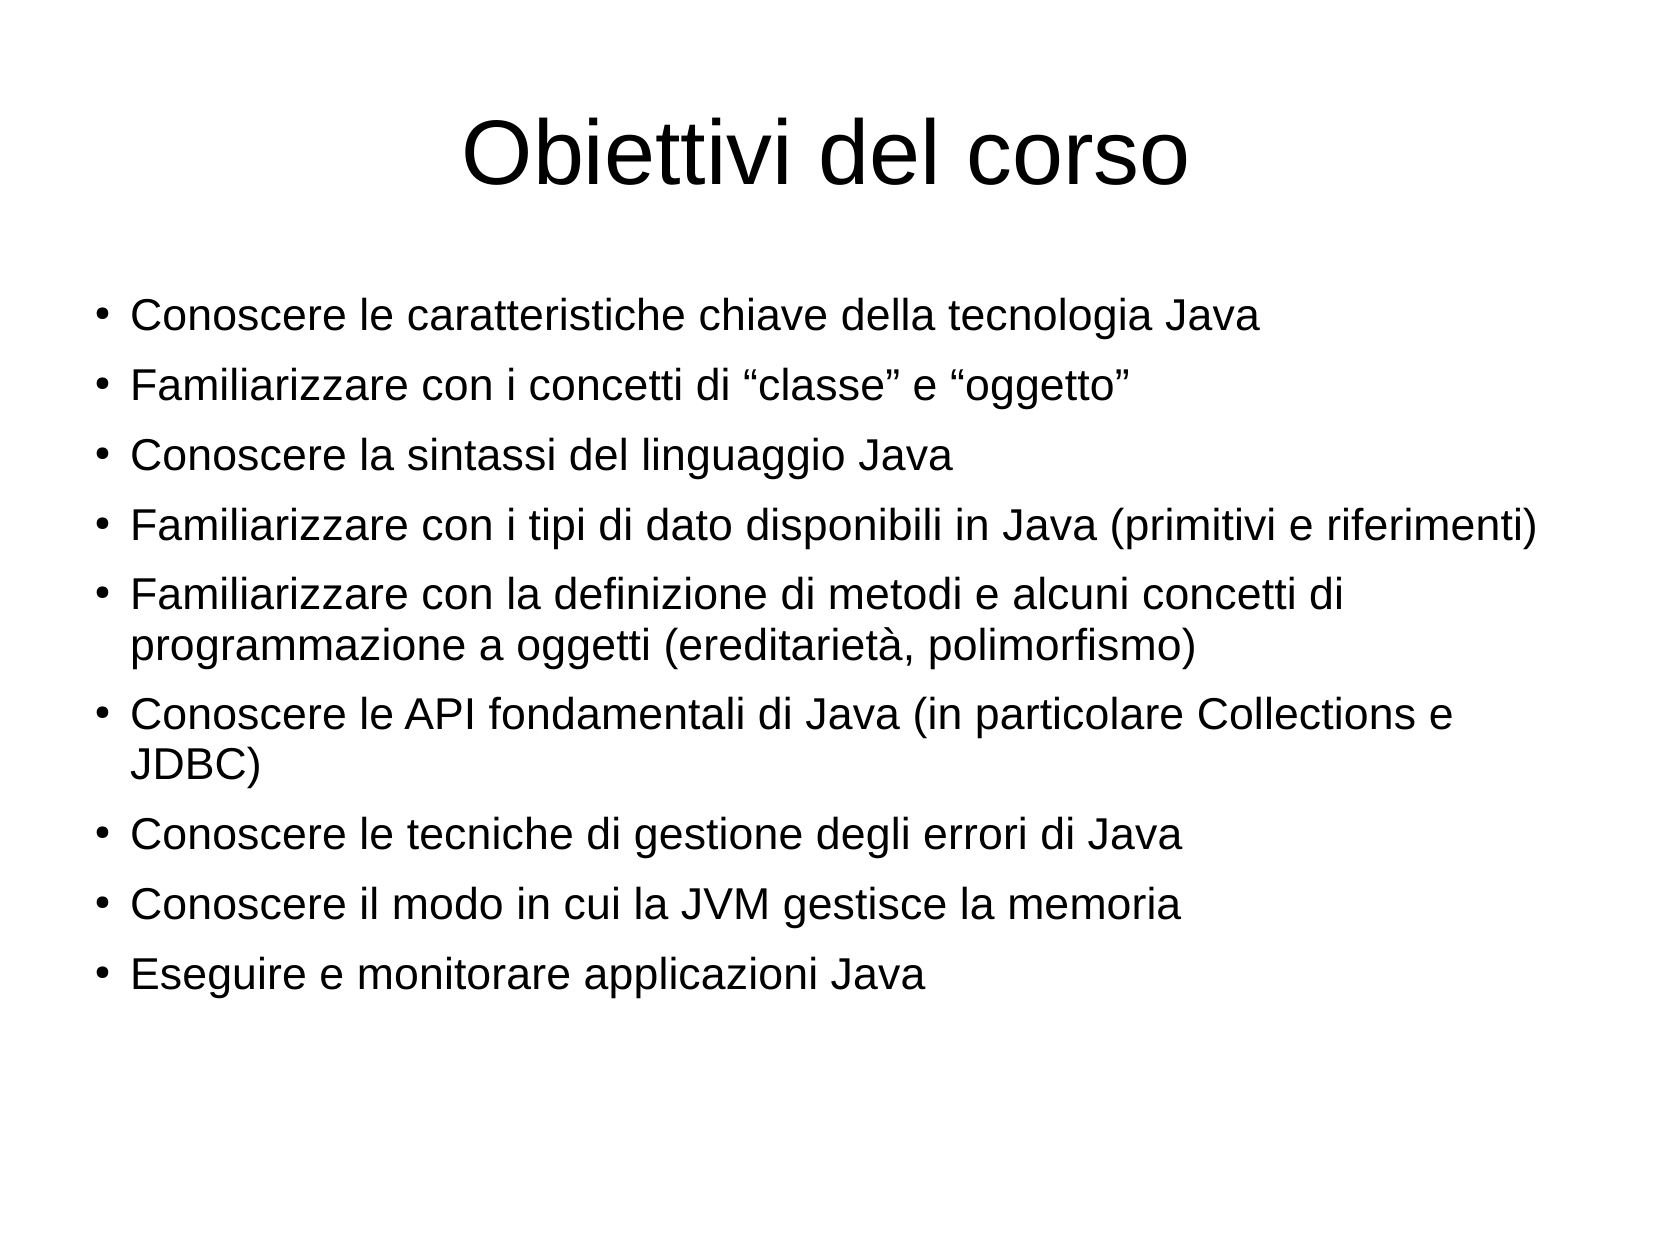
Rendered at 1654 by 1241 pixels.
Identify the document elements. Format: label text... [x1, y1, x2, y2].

list Conoscere le caratteristiche chiave della tecnologia Java Familiarizzare con i concetti di “classe” e “oggetto” Conoscere la sintassi del linguaggio Java Familiarizzare con i tipi di dato disponibili in Java (primitivi e riferimenti) Familiarizzare con la definizione di metodi e alcuni concetti di programmazione a oggetti (ereditarietà, polimorfismo) Conoscere le API fondamentali di Java (in particolare Collections e JDBC) Conoscere le tecniche di gestione degli errori di Java Conoscere il modo in cui la JVM gestisce la memoria Eseguire e monitorare applicazioni Java [82, 290, 1571, 1010]
title Obiettivi del corso [82, 49, 1571, 257]
